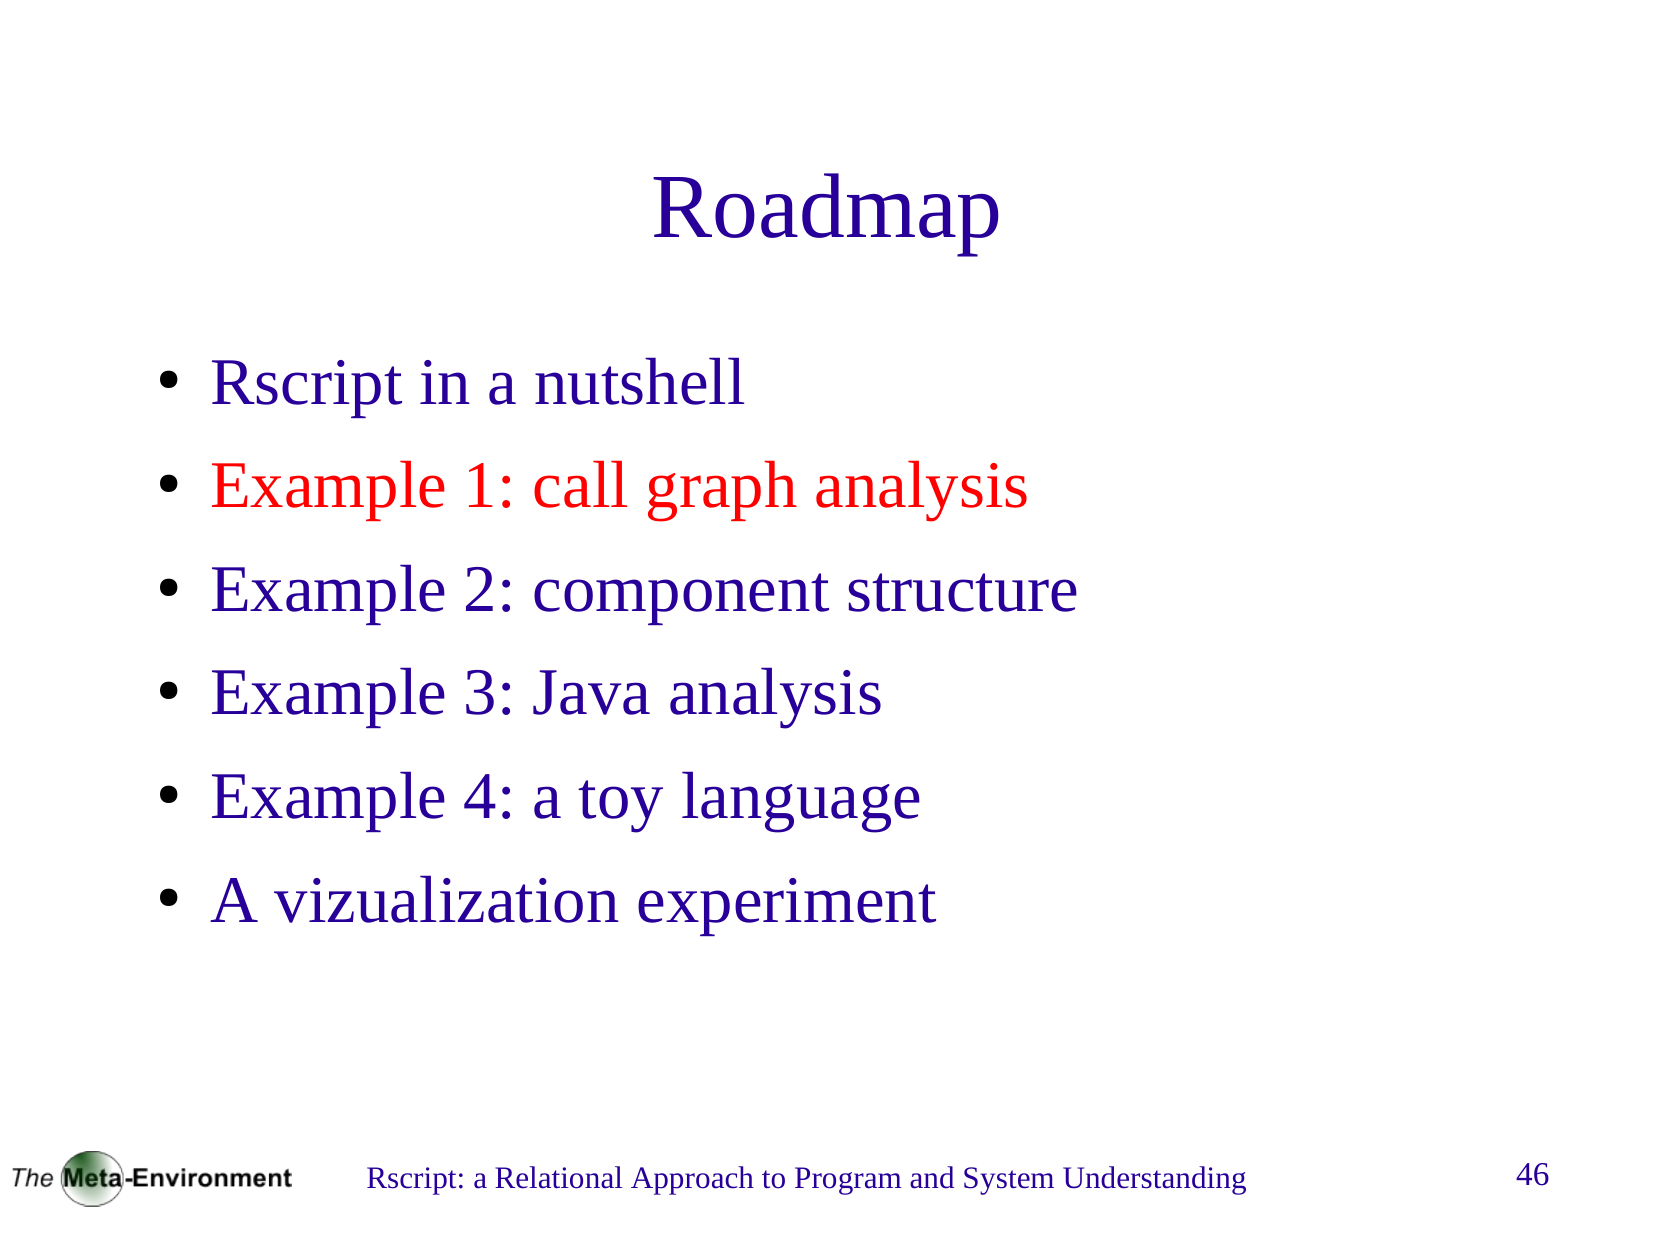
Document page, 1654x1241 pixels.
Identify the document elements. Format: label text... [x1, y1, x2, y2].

title Roadmap [121, 96, 1534, 317]
list Rscript in a nutshell Example 1: call graph analysis Example 2: component structure Example 3: Java analysis Example 4: a toy language A vizualization experiment [121, 344, 1534, 1127]
picture [12, 1151, 292, 1207]
